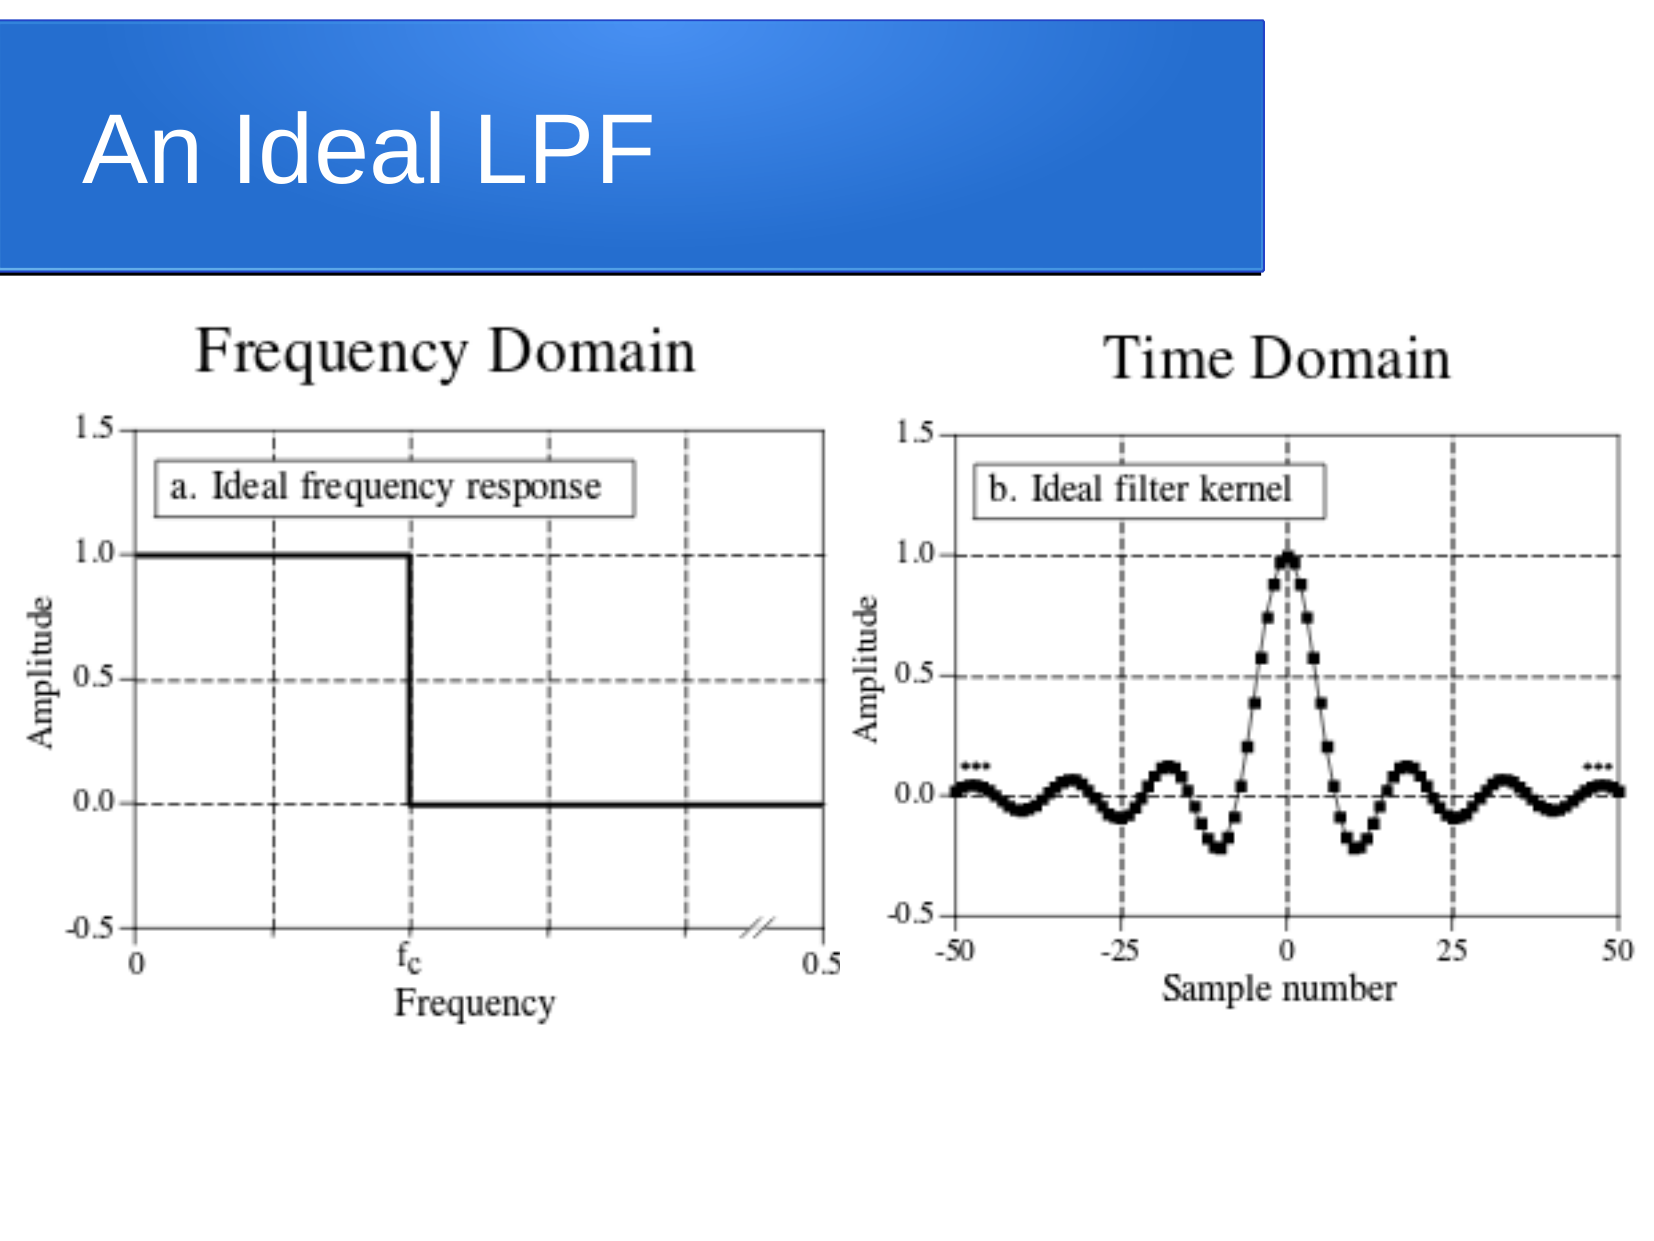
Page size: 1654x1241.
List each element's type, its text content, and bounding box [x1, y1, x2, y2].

title An Ideal LPF [82, 47, 1235, 252]
picture [0, 284, 1654, 1047]
